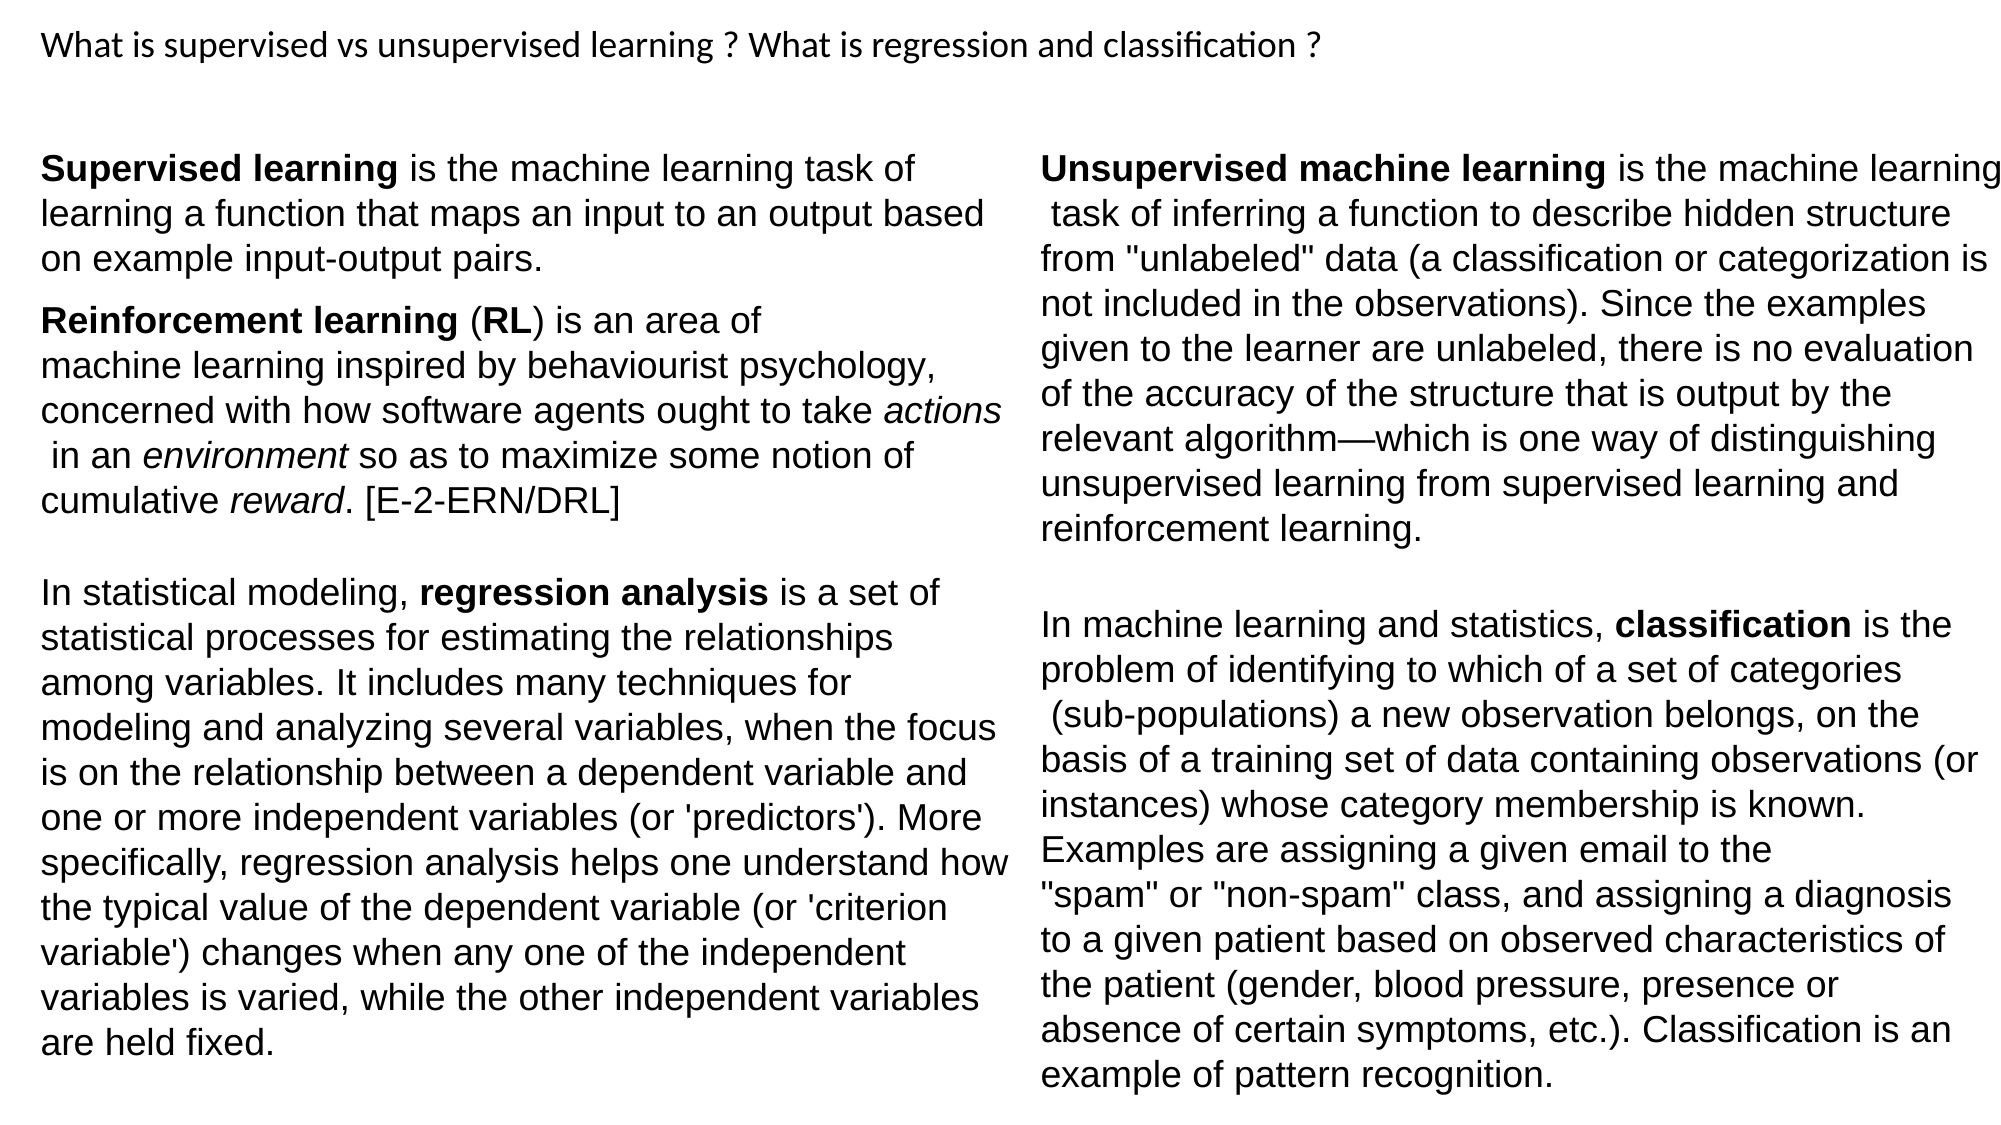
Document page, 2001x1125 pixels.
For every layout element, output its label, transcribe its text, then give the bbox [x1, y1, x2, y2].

text_box Unsupervised machine learning is the machine learning task of inferring a function to describe hidden structure from "unlabeled" data (a classification or categorization is not included in the observations). Since the examples given to the learner are unlabeled, there is no evaluation of the accuracy of the structure that is output by the relevant algorithm—which is one way of distinguishing unsupervised learning from supervised learning and reinforcement learning. [1025, 136, 2000, 557]
text_box In statistical modeling, regression analysis is a set of statistical processes for estimating the relationships among variables. It includes many techniques for modeling and analyzing several variables, when the focus is on the relationship between a dependent variable and one or more independent variables (or 'predictors'). More specifically, regression analysis helps one understand how the typical value of the dependent variable (or 'criterion variable') changes when any one of the independent variables is varied, while the other independent variables are held fixed. [25, 560, 1026, 1071]
text_box In machine learning and statistics, classification is the problem of identifying to which of a set of categories (sub-populations) a new observation belongs, on the basis of a training set of data containing observations (or instances) whose category membership is known. Examples are assigning a given email to the "spam" or "non-spam" class, and assigning a diagnosis to a given patient based on observed characteristics of the patient (gender, blood pressure, presence or absence of certain symptoms, etc.). Classification is an example of pattern recognition. [1025, 592, 2000, 1103]
text_box What is supervised vs unsupervised learning ? What is regression and classification ? [25, 12, 1467, 73]
text_box Supervised learning is the machine learning task of learning a function that maps an input to an output based on example input-output pairs. [25, 136, 1025, 287]
text_box Reinforcement learning (RL) is an area of machine learning inspired by behaviourist psychology, concerned with how software agents ought to take actions in an environment so as to maximize some notion of cumulative reward. [E-2-ERN/DRL] [25, 288, 1026, 529]
